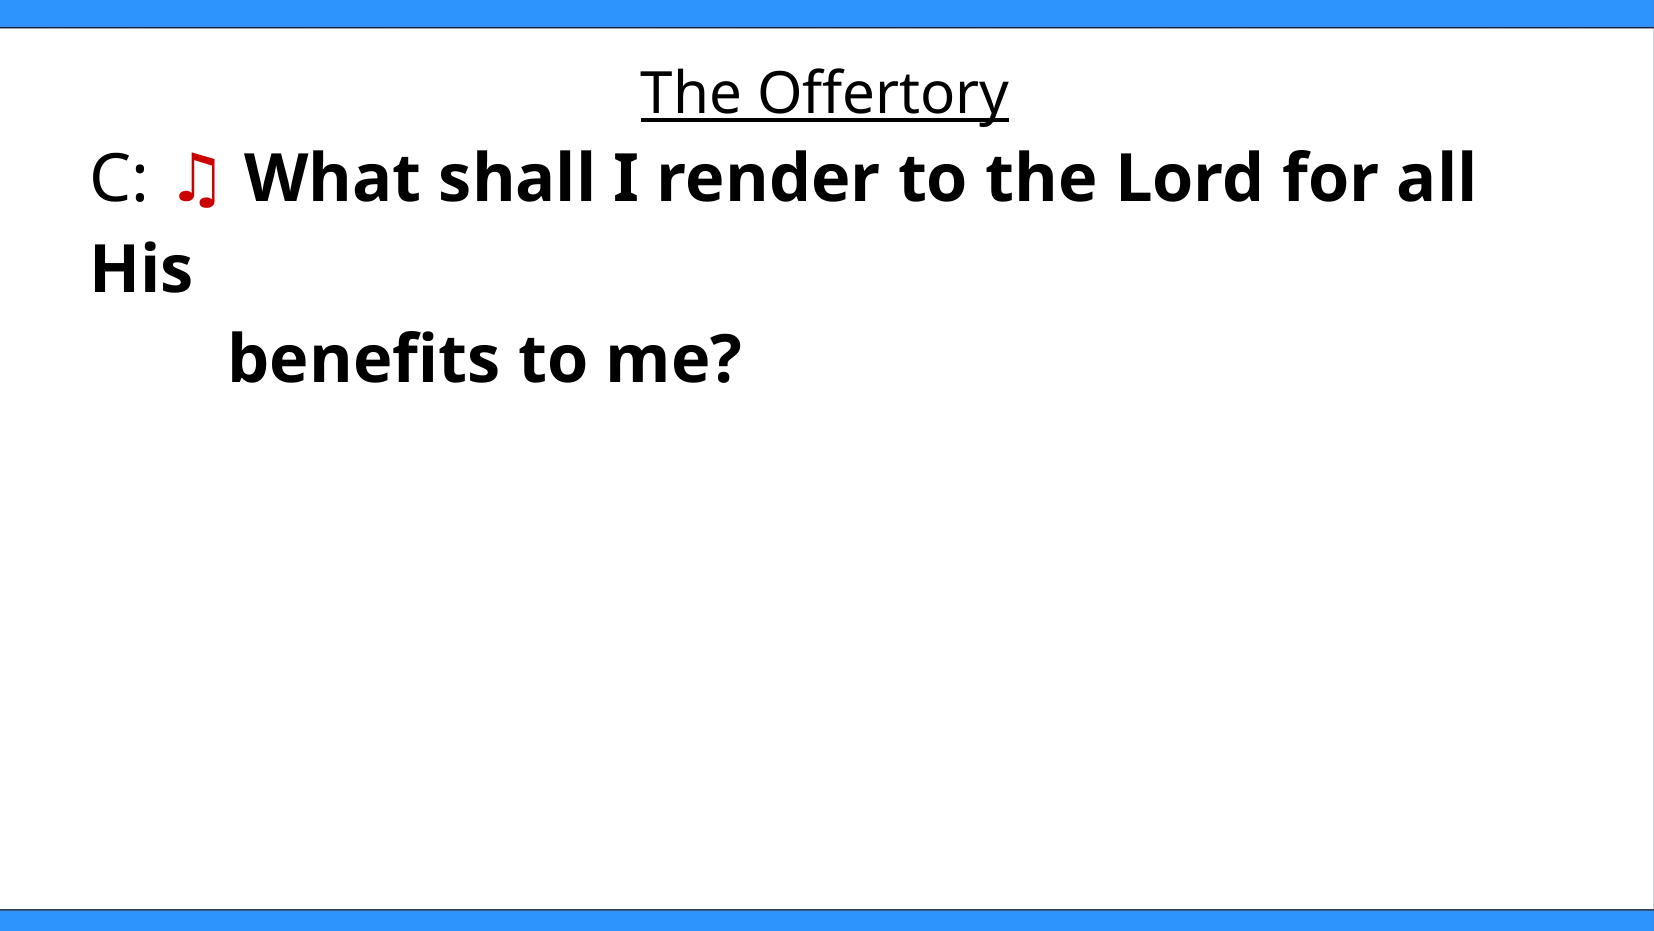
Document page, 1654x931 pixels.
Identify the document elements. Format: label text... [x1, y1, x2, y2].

picture [0, 0, 1654, 931]
text_box The Offertory C: ♫ What shall I render to the Lord for all His benefits to me? [75, 43, 1576, 361]
